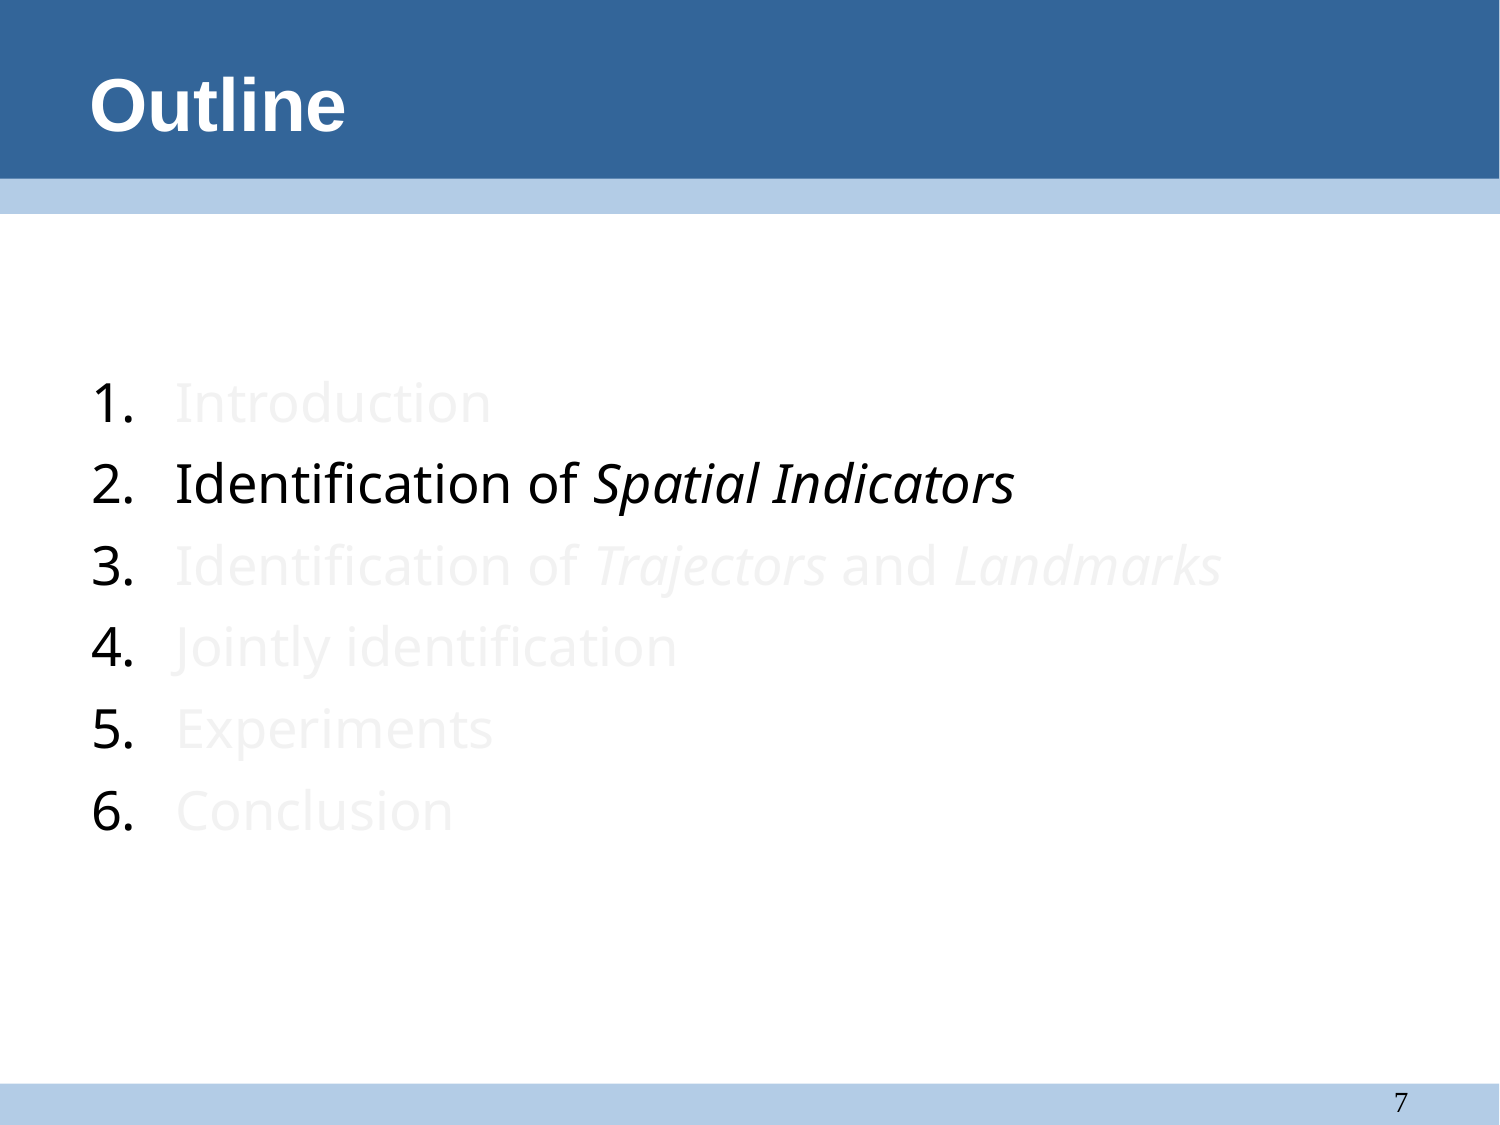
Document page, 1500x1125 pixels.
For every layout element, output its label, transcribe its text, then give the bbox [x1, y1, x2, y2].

slide_number <número> [1074, 1076, 1424, 1125]
text_box Outline [74, 42, 1436, 161]
list Introduction Identification of Spatial Indicators Identification of Trajectors and Landmarks Jointly identification Experiments Conclusion [75, 278, 1436, 1035]
